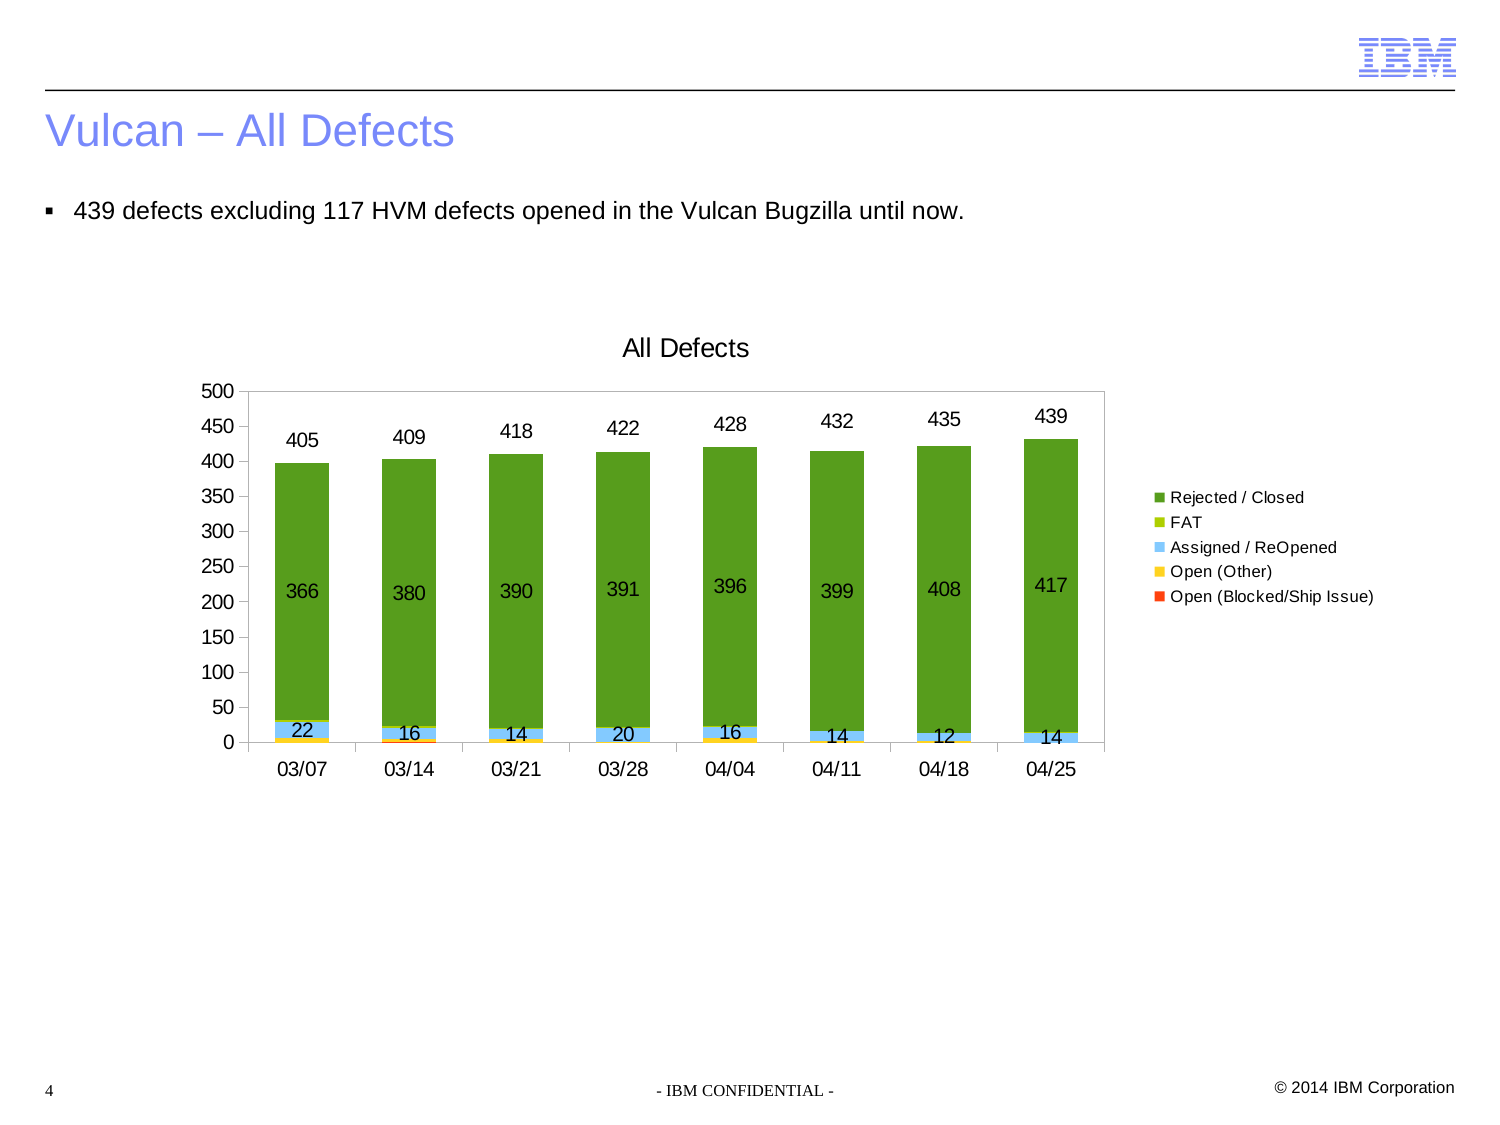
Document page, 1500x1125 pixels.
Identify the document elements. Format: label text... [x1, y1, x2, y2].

picture [1359, 37, 1456, 77]
chart [146, 303, 1394, 816]
list 439 defects excluding 117 HVM defects opened in the Vulcan Bugzilla until now. [30, 188, 1456, 378]
title Vulcan – All Defects [30, 97, 1456, 188]
